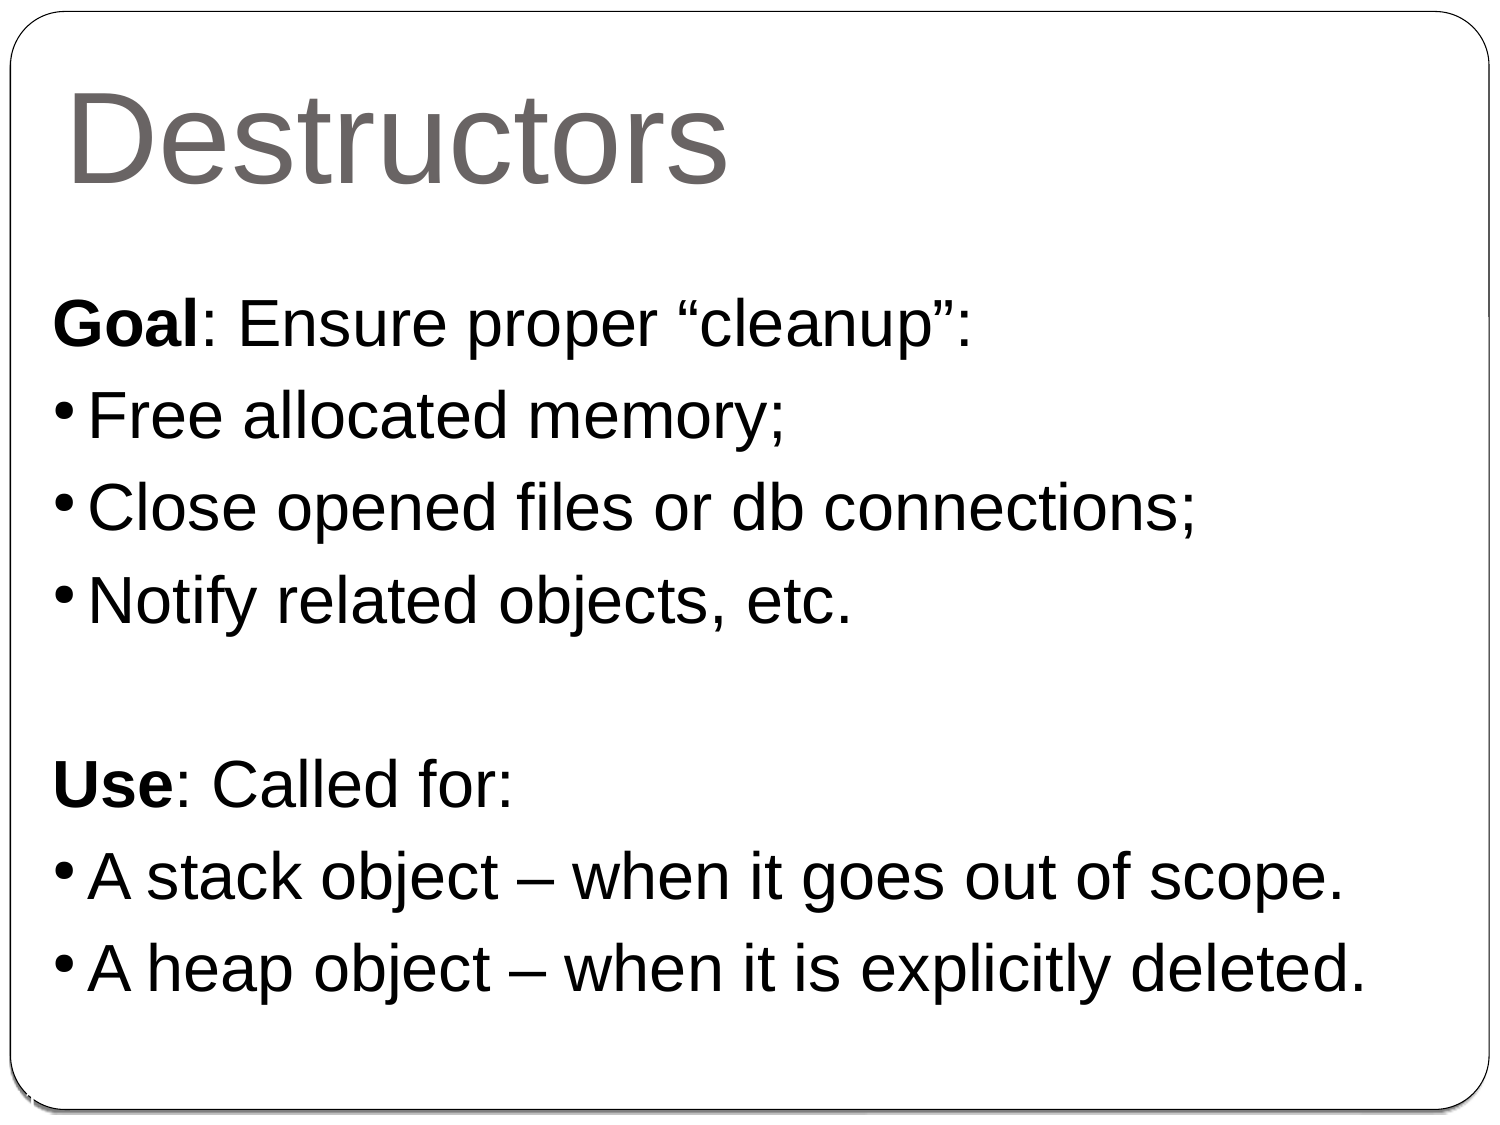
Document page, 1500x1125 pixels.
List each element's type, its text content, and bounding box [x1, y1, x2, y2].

slide_number <number> [0, 1074, 50, 1125]
title Destructors [50, 45, 1450, 179]
list Goal: Ensure proper “cleanup”: Free allocated memory; Close opened files or db connections; Notify related objects, etc. Use: Called for: A stack object – when it goes out of scope. A heap object – when it is explicitly deleted. [37, 179, 1463, 1105]
